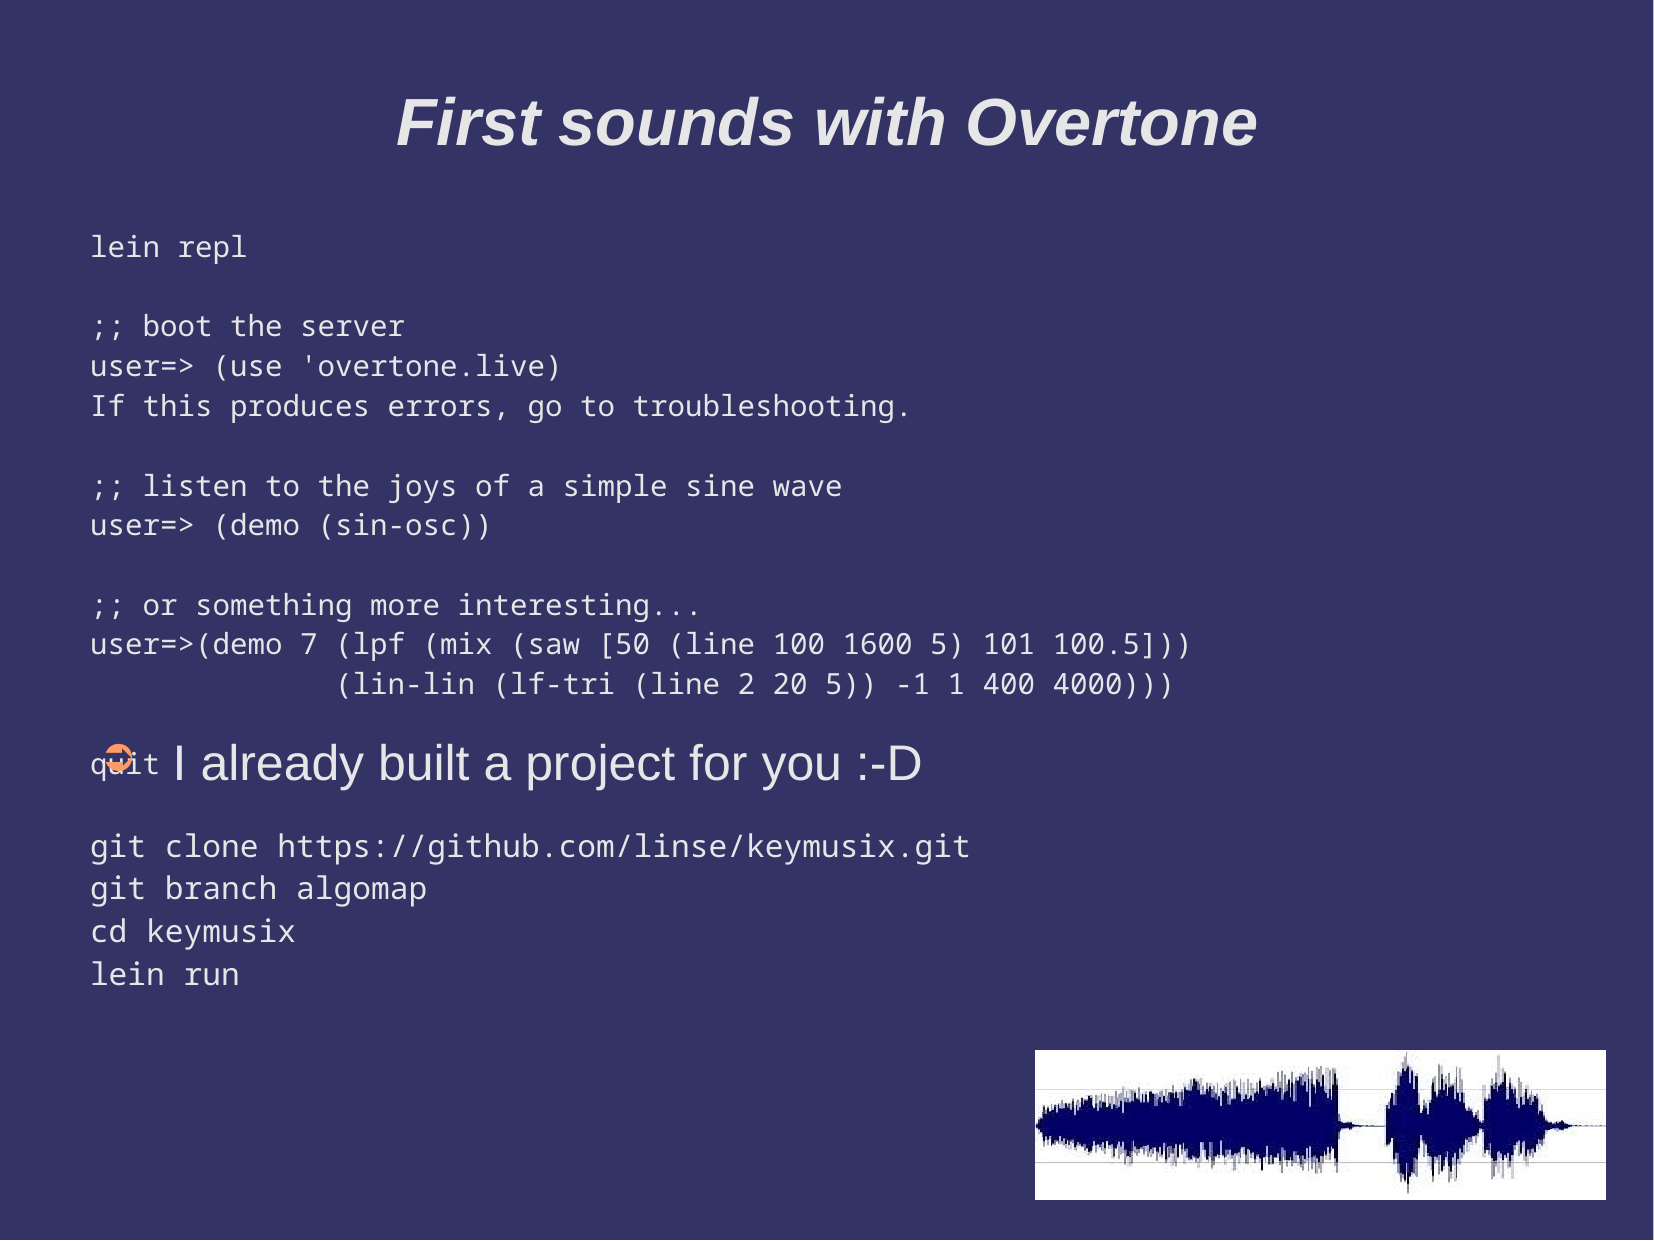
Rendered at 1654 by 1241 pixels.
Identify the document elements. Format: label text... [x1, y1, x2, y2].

list I already built a project for you :-D git clone https://github.com/linse/keymusix.git git branch algomap cd keymusix lein run [90, 735, 1570, 964]
picture [1035, 1050, 1606, 1200]
list lein repl ;; boot the server user=> (use 'overtone.live) If this produces errors, go to troubleshooting. ;; listen to the joys of a simple sine wave user=> (demo (sin-osc)) ;; or something more interesting... user=>(demo 7 (lpf (mix (saw [50 (line 100 1600 5) 101 100.5])) (lin-lin (lf-tri (line 2 20 5)) -1 1 400 4000))) quit [90, 226, 1570, 686]
title First sounds with Overtone [121, 19, 1534, 226]
